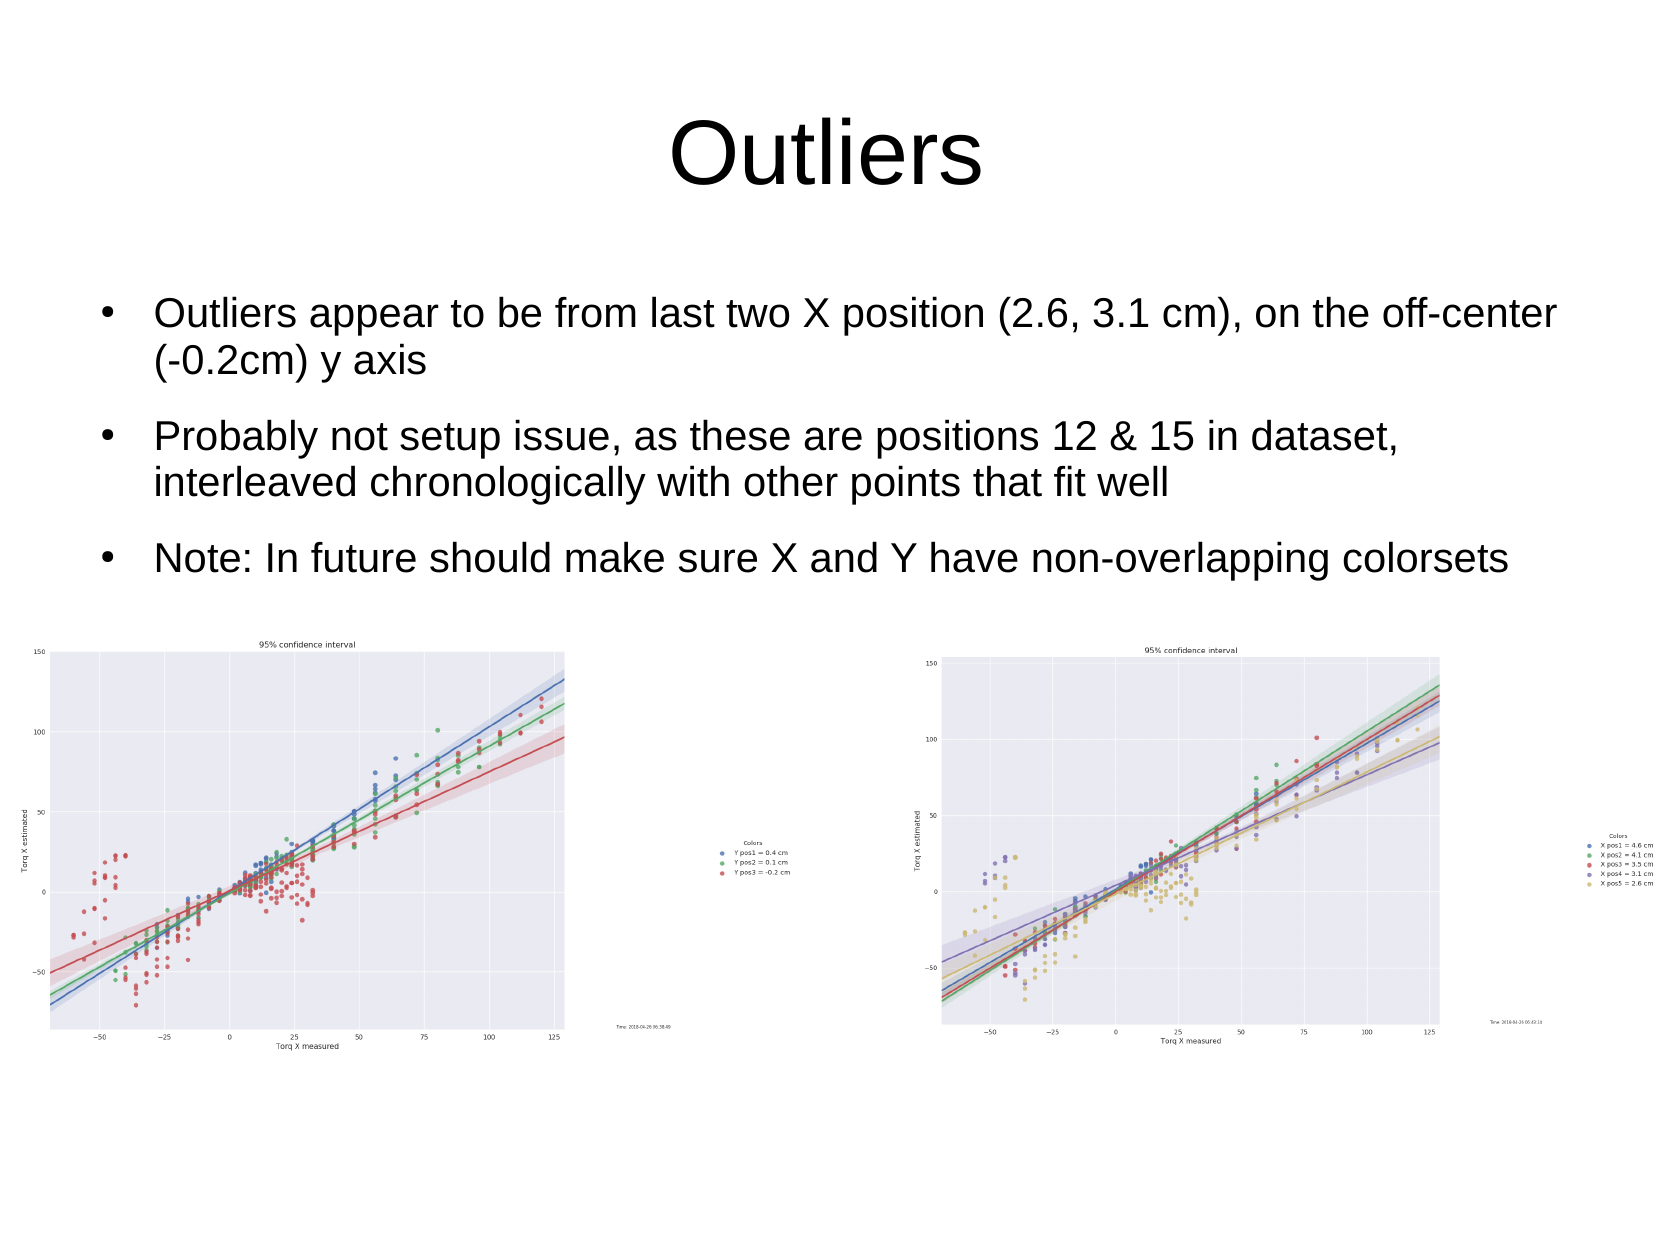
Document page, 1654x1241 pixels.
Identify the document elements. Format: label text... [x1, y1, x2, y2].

title Outliers [82, 49, 1571, 257]
picture [0, 630, 796, 1086]
picture [810, 641, 1654, 1079]
list Outliers appear to be from last two X position (2.6, 3.1 cm), on the off-center (-0.2cm) y axis Probably not setup issue, as these are positions 12 & 15 in dataset, interleaved chronologically with other points that fit well Note: In future should make sure X and Y have non-overlapping colorsets [82, 290, 1571, 1010]
